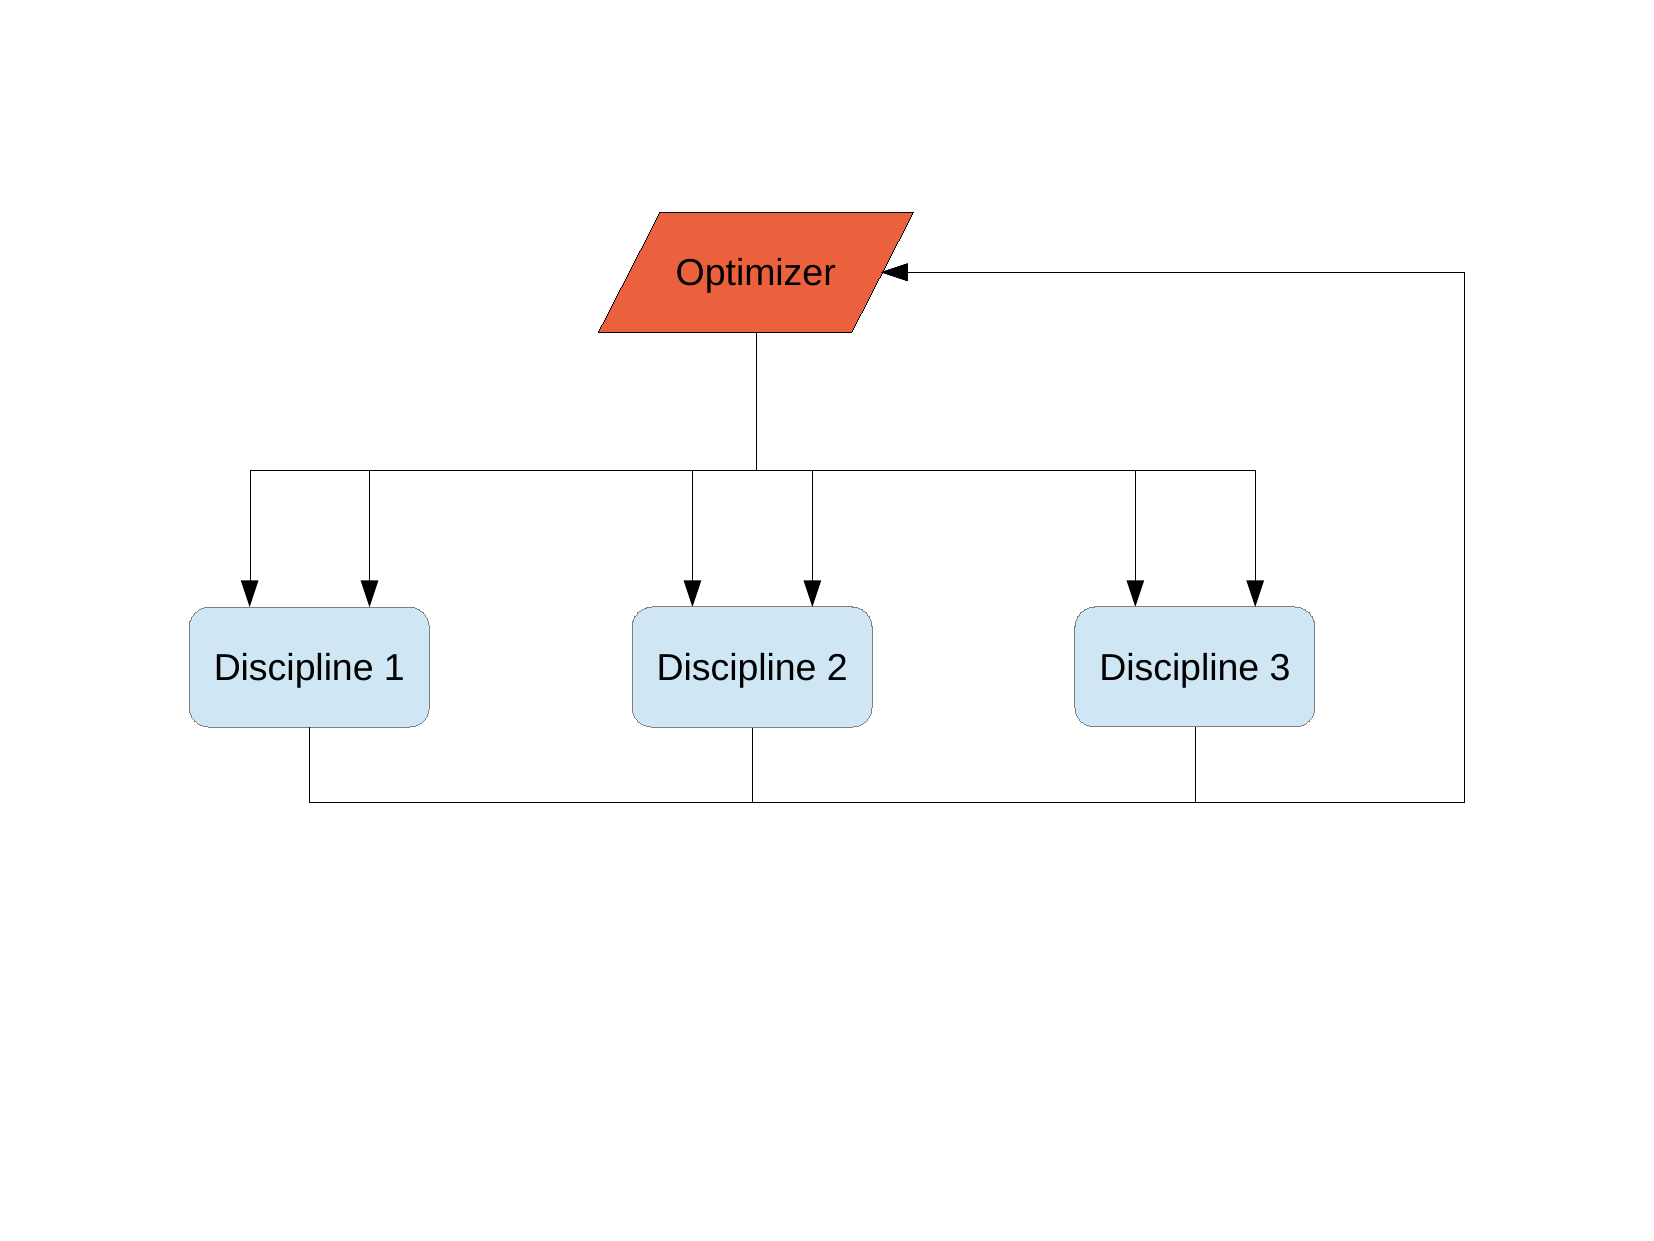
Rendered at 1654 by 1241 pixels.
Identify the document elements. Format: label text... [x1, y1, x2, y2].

text_box Optimizer [598, 212, 914, 333]
text_box Discipline 3 [1074, 606, 1315, 727]
text_box Discipline 2 [632, 606, 873, 728]
text_box Discipline 1 [189, 607, 430, 728]
